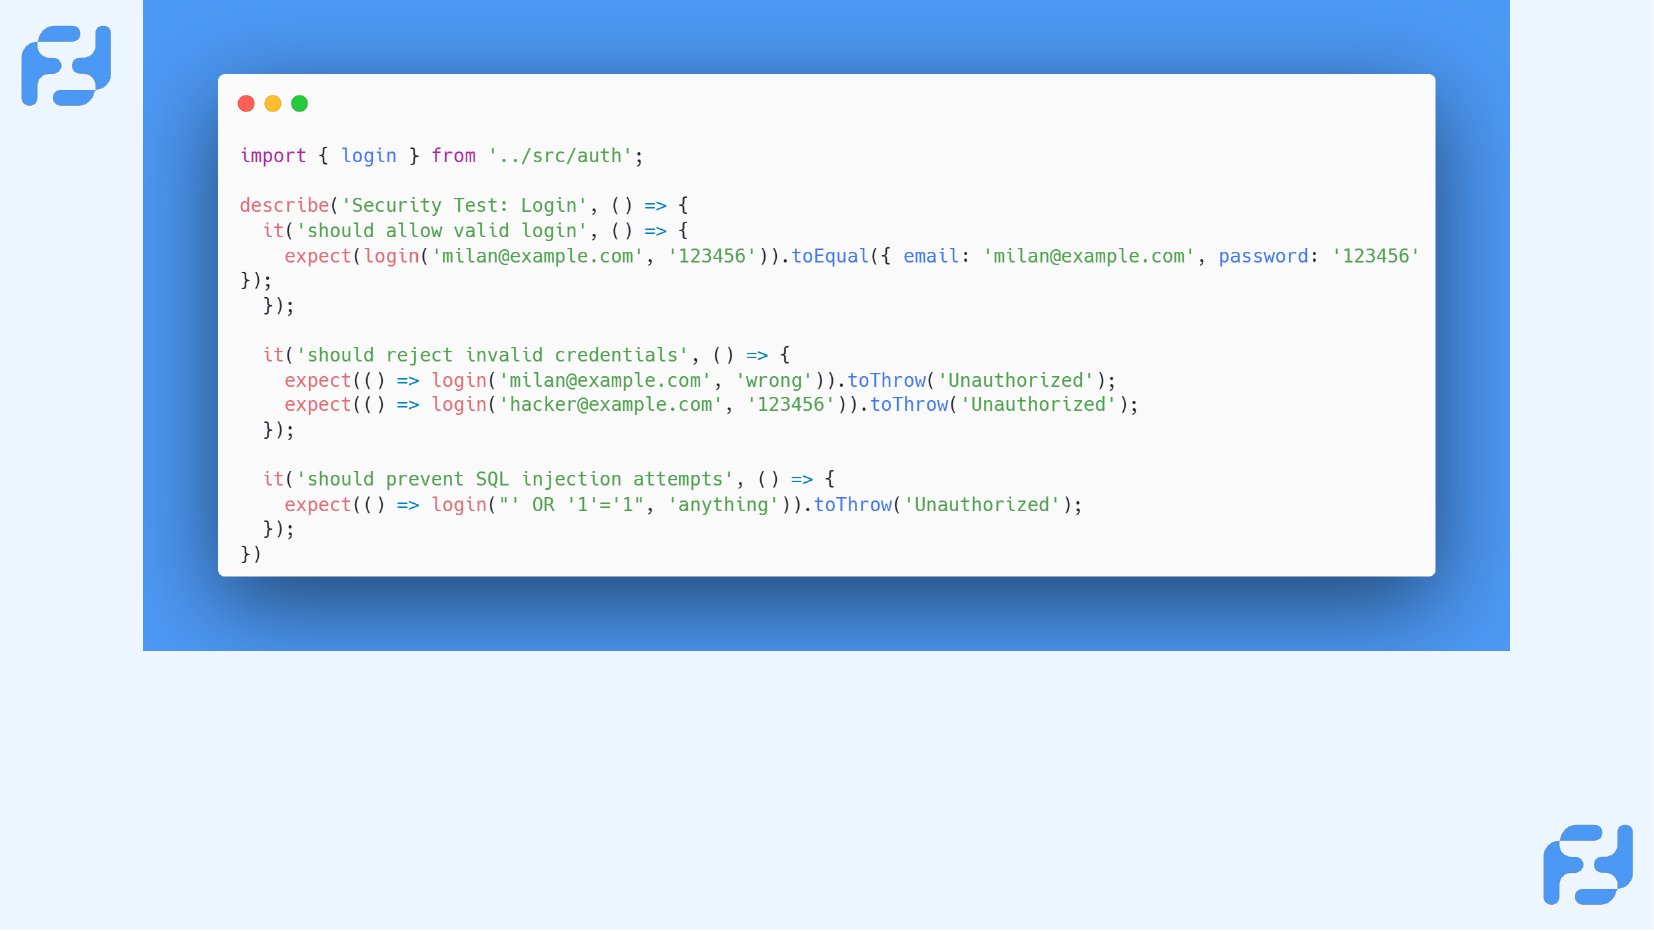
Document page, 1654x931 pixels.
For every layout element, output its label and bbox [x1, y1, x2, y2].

picture [0, 0, 132, 132]
picture [143, 0, 1510, 651]
picture [1522, 798, 1654, 931]
